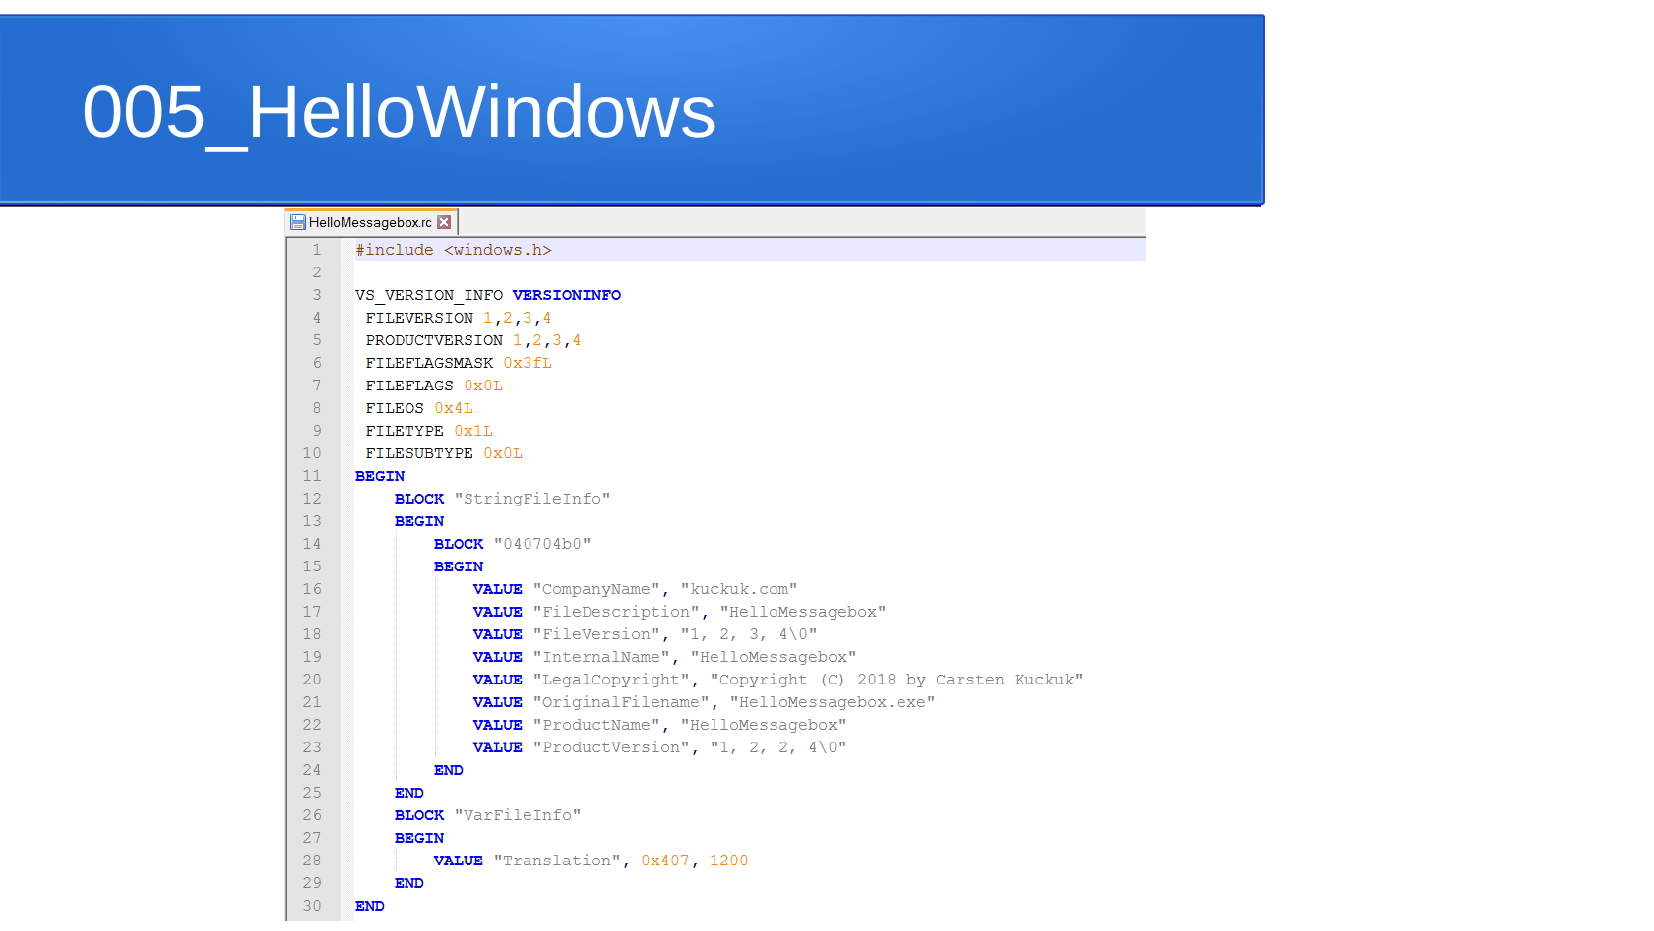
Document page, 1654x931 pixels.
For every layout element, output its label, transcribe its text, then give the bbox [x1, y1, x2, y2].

picture [283, 208, 1146, 921]
title 005_HelloWindows [82, 35, 1235, 189]
